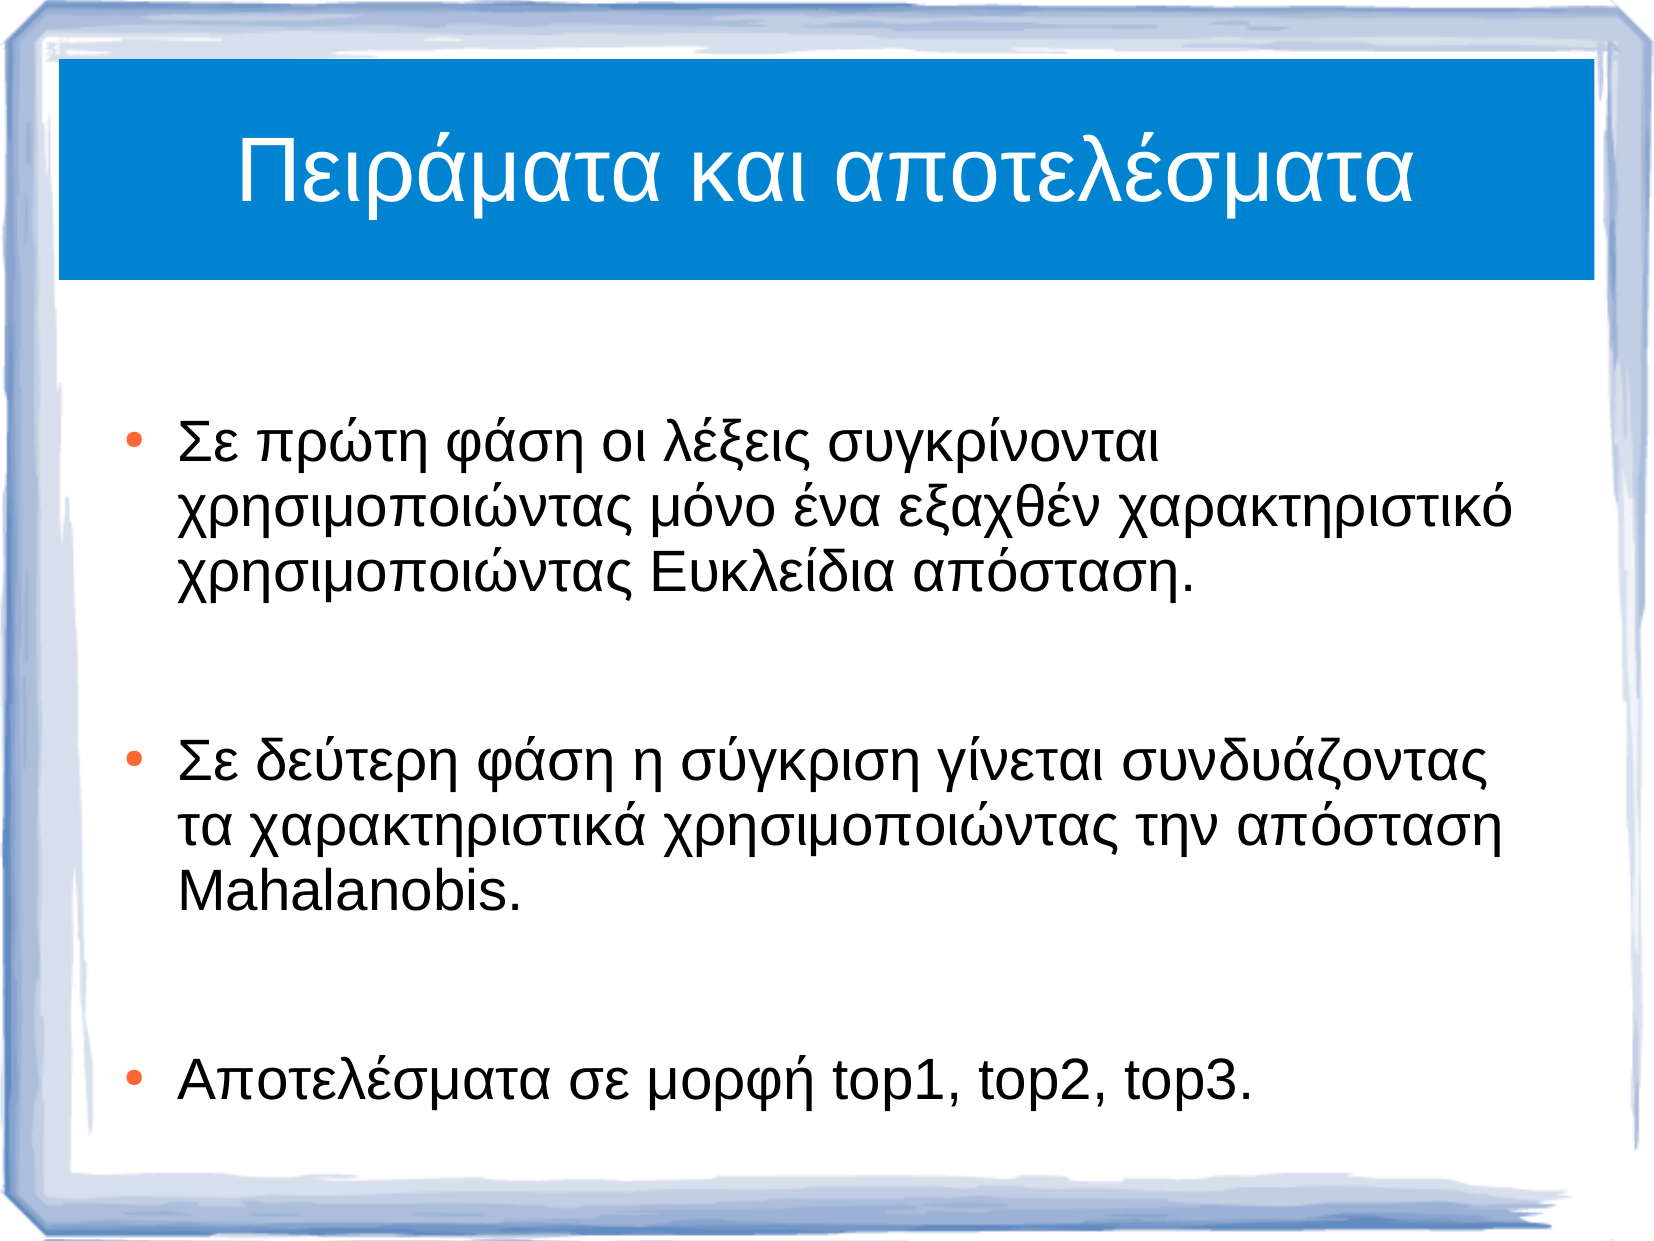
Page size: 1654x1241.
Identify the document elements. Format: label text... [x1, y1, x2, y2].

list Σε πρώτη φάση οι λέξεις συγκρίνονται χρησιμοποιώντας μόνο ένα εξαχθέν χαρακτηριστικό χρησιμοποιώντας Ευκλείδια απόσταση. Σε δεύτερη φάση η σύγκριση γίνεται συνδυάζοντας τα χαρακτηριστικά χρησιμοποιώντας την απόσταση Mahalanobis. Αποτελέσματα σε μορφή top1, top2, top3. [106, 313, 1530, 1110]
picture [0, 0, 1654, 1241]
title Πειράματα και αποτελέσματα [59, 59, 1595, 280]
